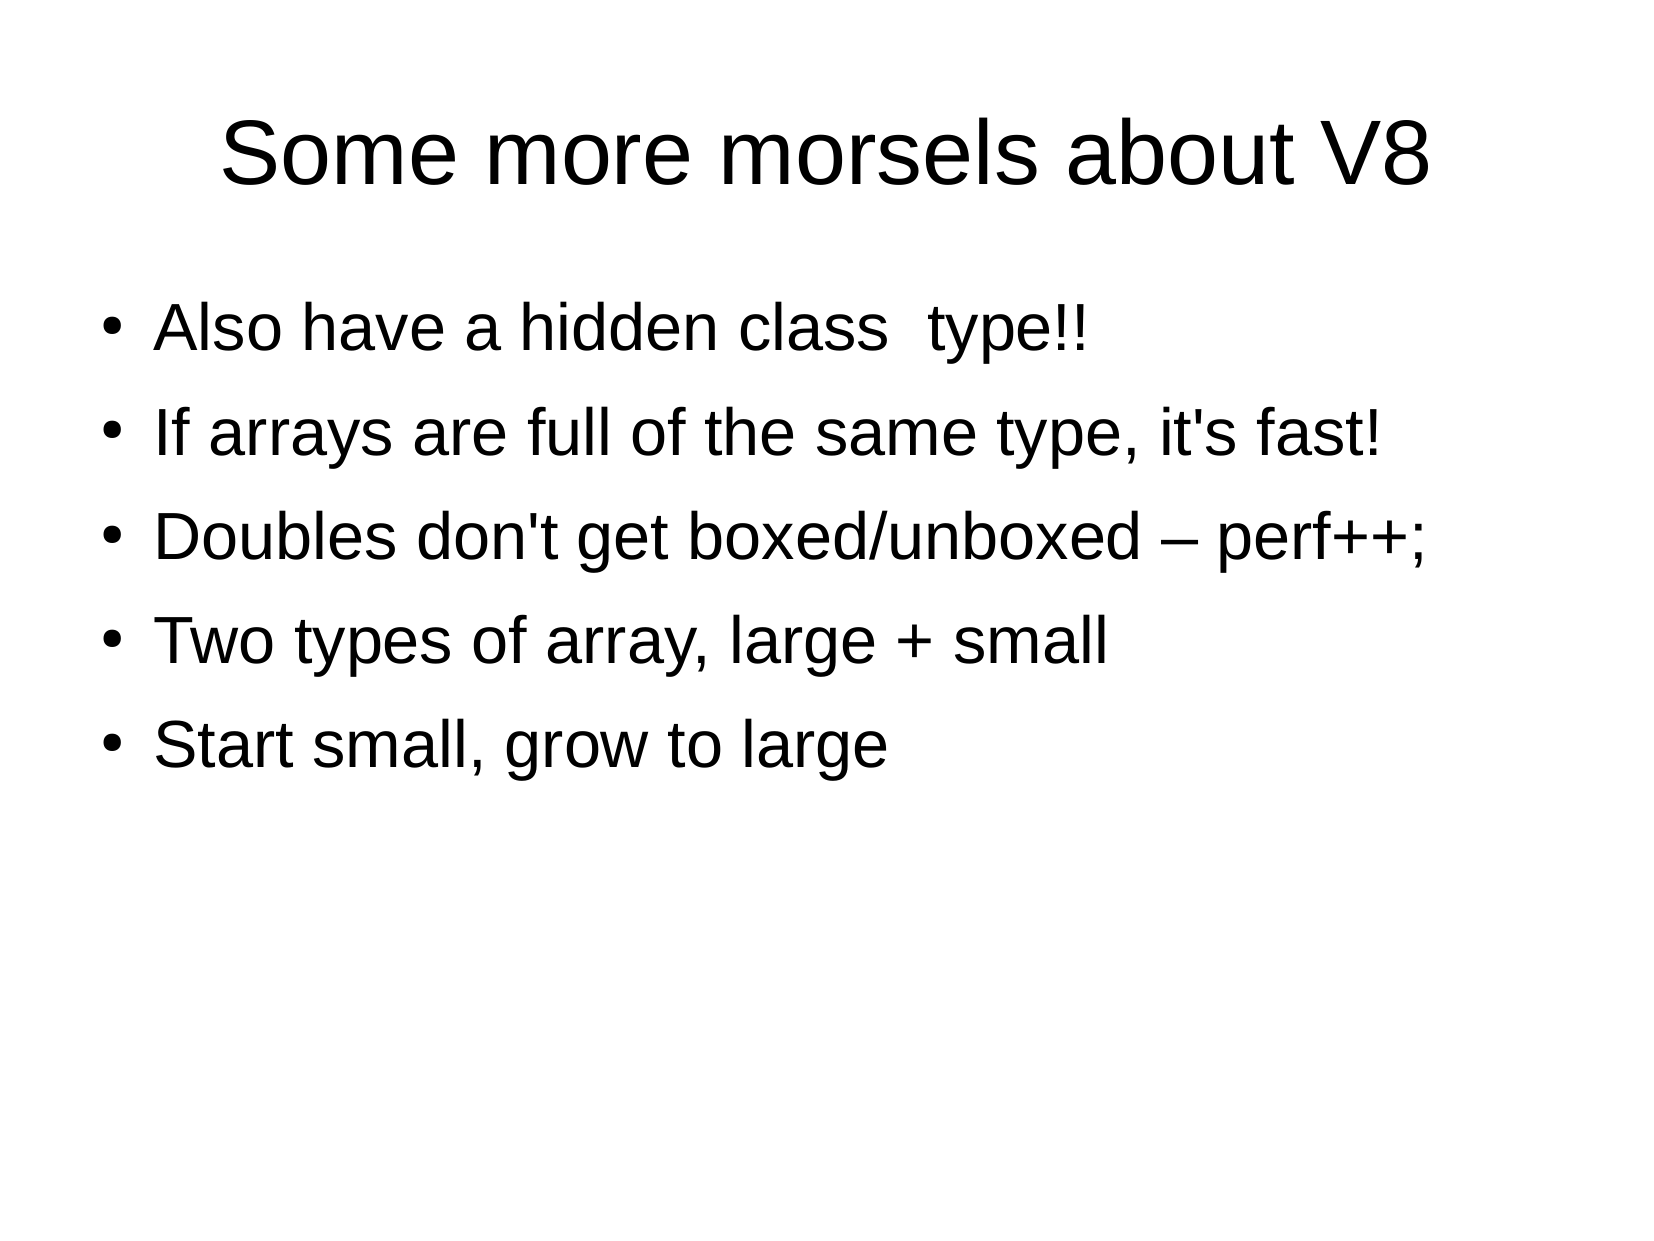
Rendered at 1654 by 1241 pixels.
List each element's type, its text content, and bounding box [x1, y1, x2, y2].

list Also have a hidden class type!! If arrays are full of the same type, it's fast! Doubles don't get boxed/unboxed – perf++; Two types of array, large + small Start small, grow to large [82, 290, 1538, 1010]
title Some more morsels about V8 [82, 49, 1571, 257]
